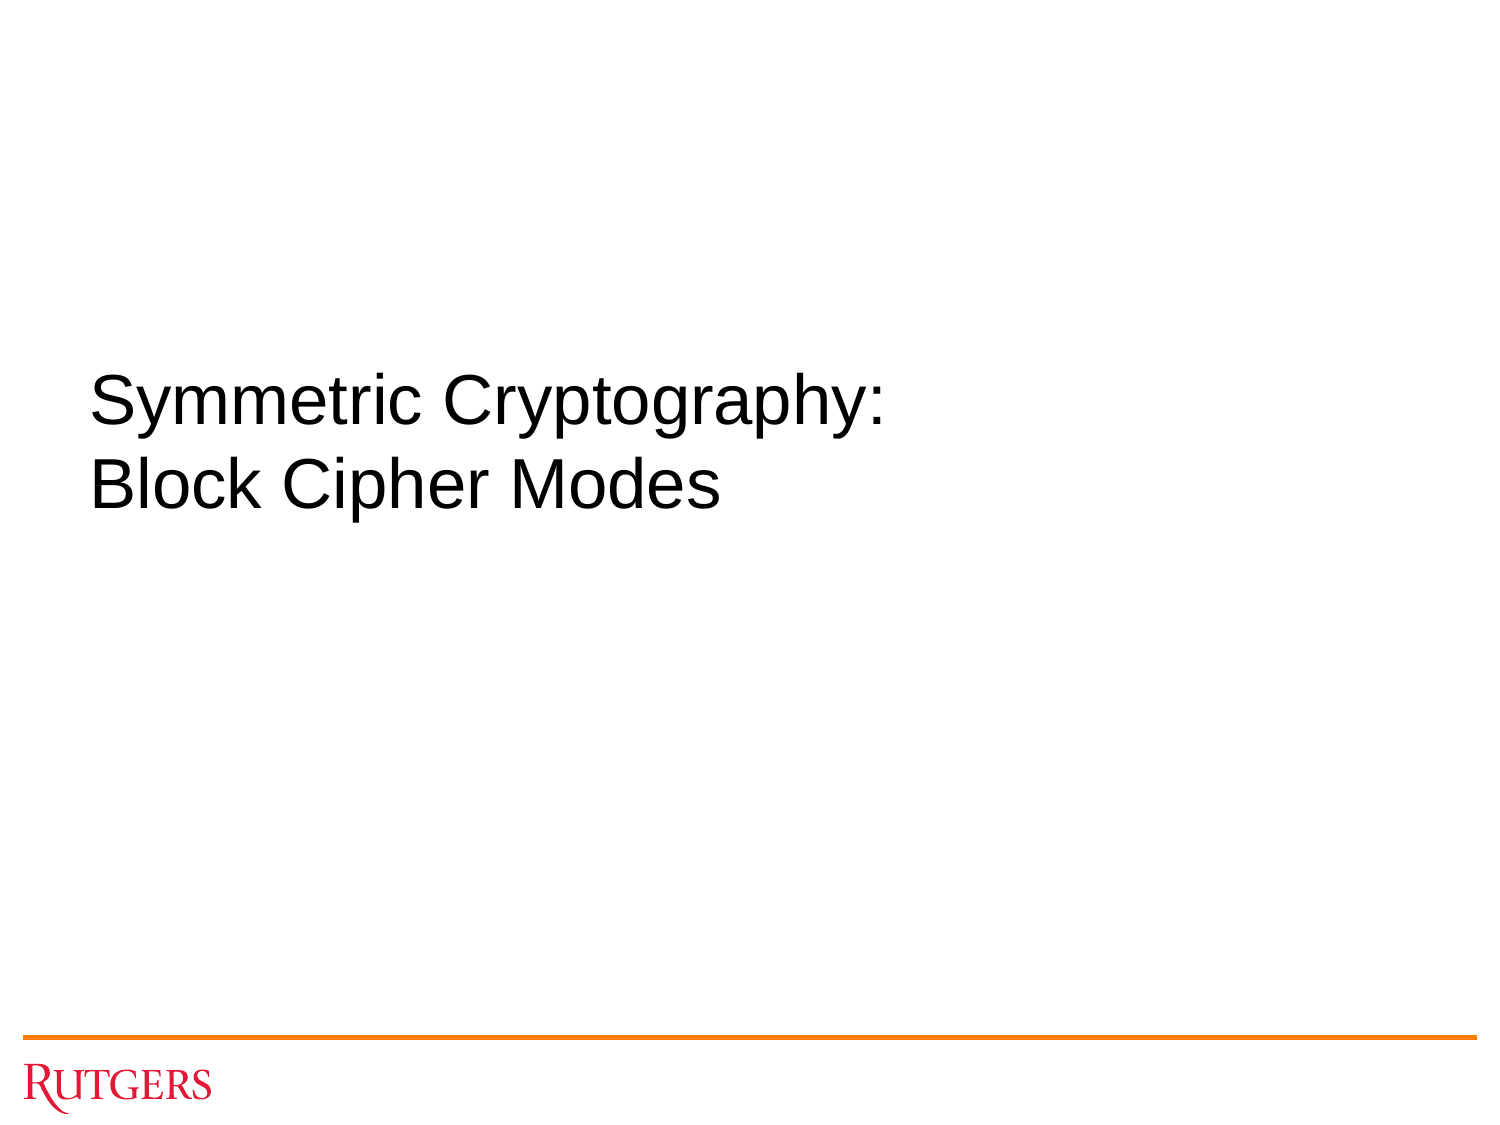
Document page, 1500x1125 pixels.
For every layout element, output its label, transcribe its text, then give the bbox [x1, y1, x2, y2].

title Symmetric Cryptography: Block Cipher Modes [75, 312, 1351, 564]
